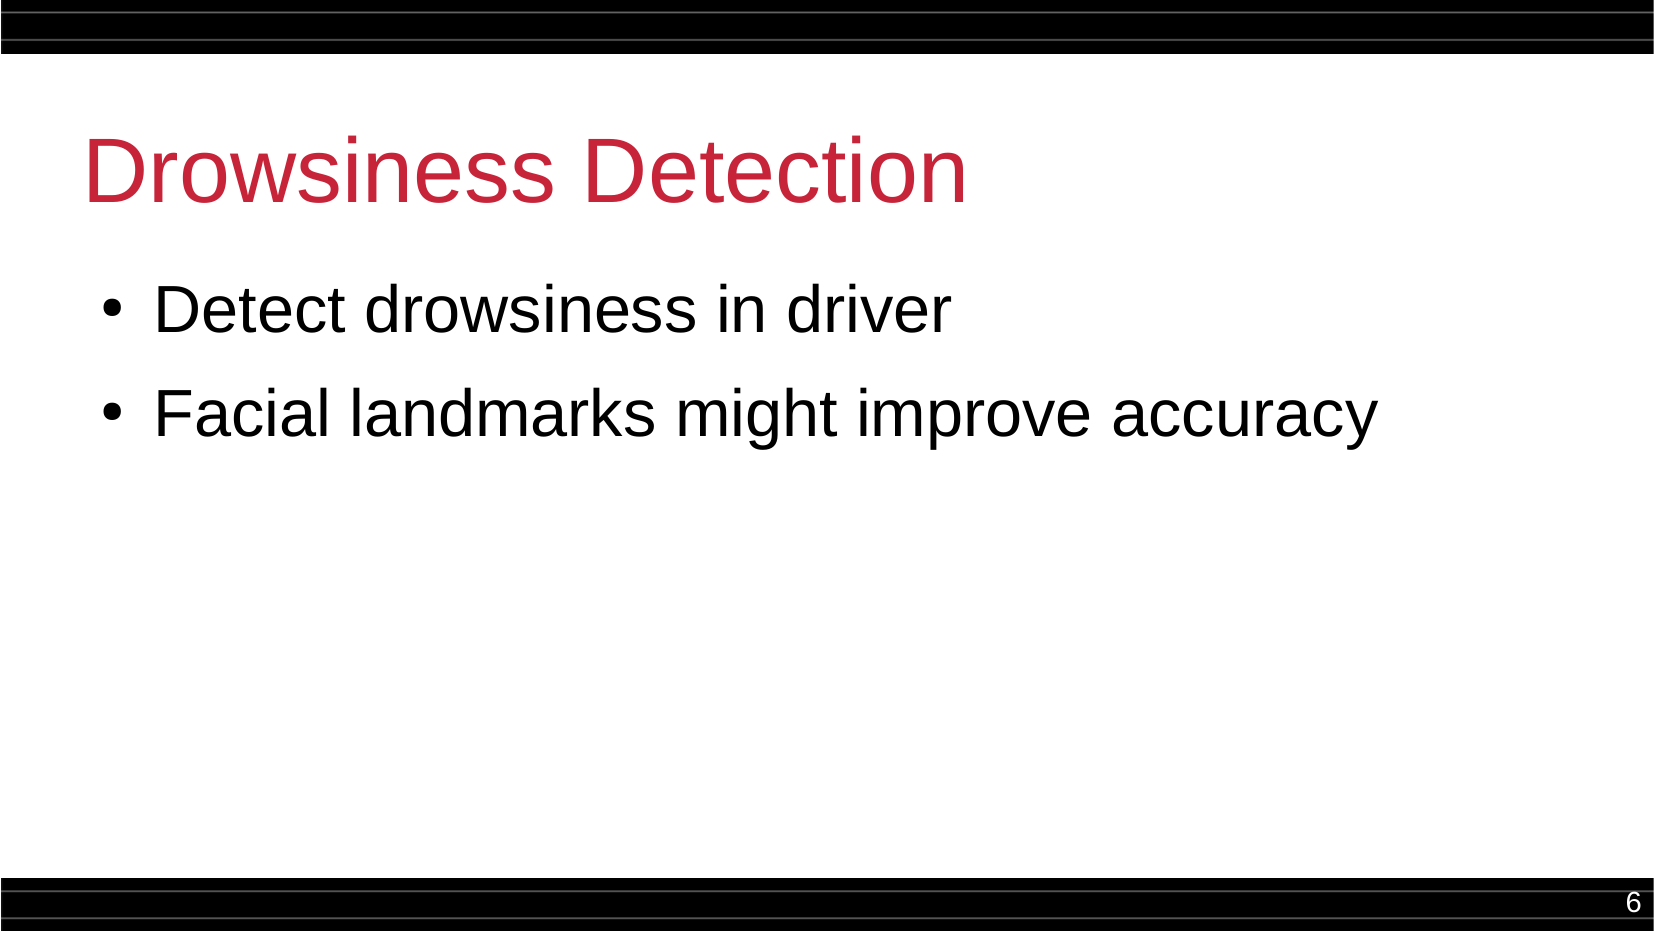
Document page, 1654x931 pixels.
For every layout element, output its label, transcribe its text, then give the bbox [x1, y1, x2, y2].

picture [1, 878, 1654, 931]
picture [1, 0, 1654, 54]
list Detect drowsiness in driver Facial landmarks might improve accuracy [82, 271, 1571, 758]
title Drowsiness Detection [82, 92, 1571, 249]
